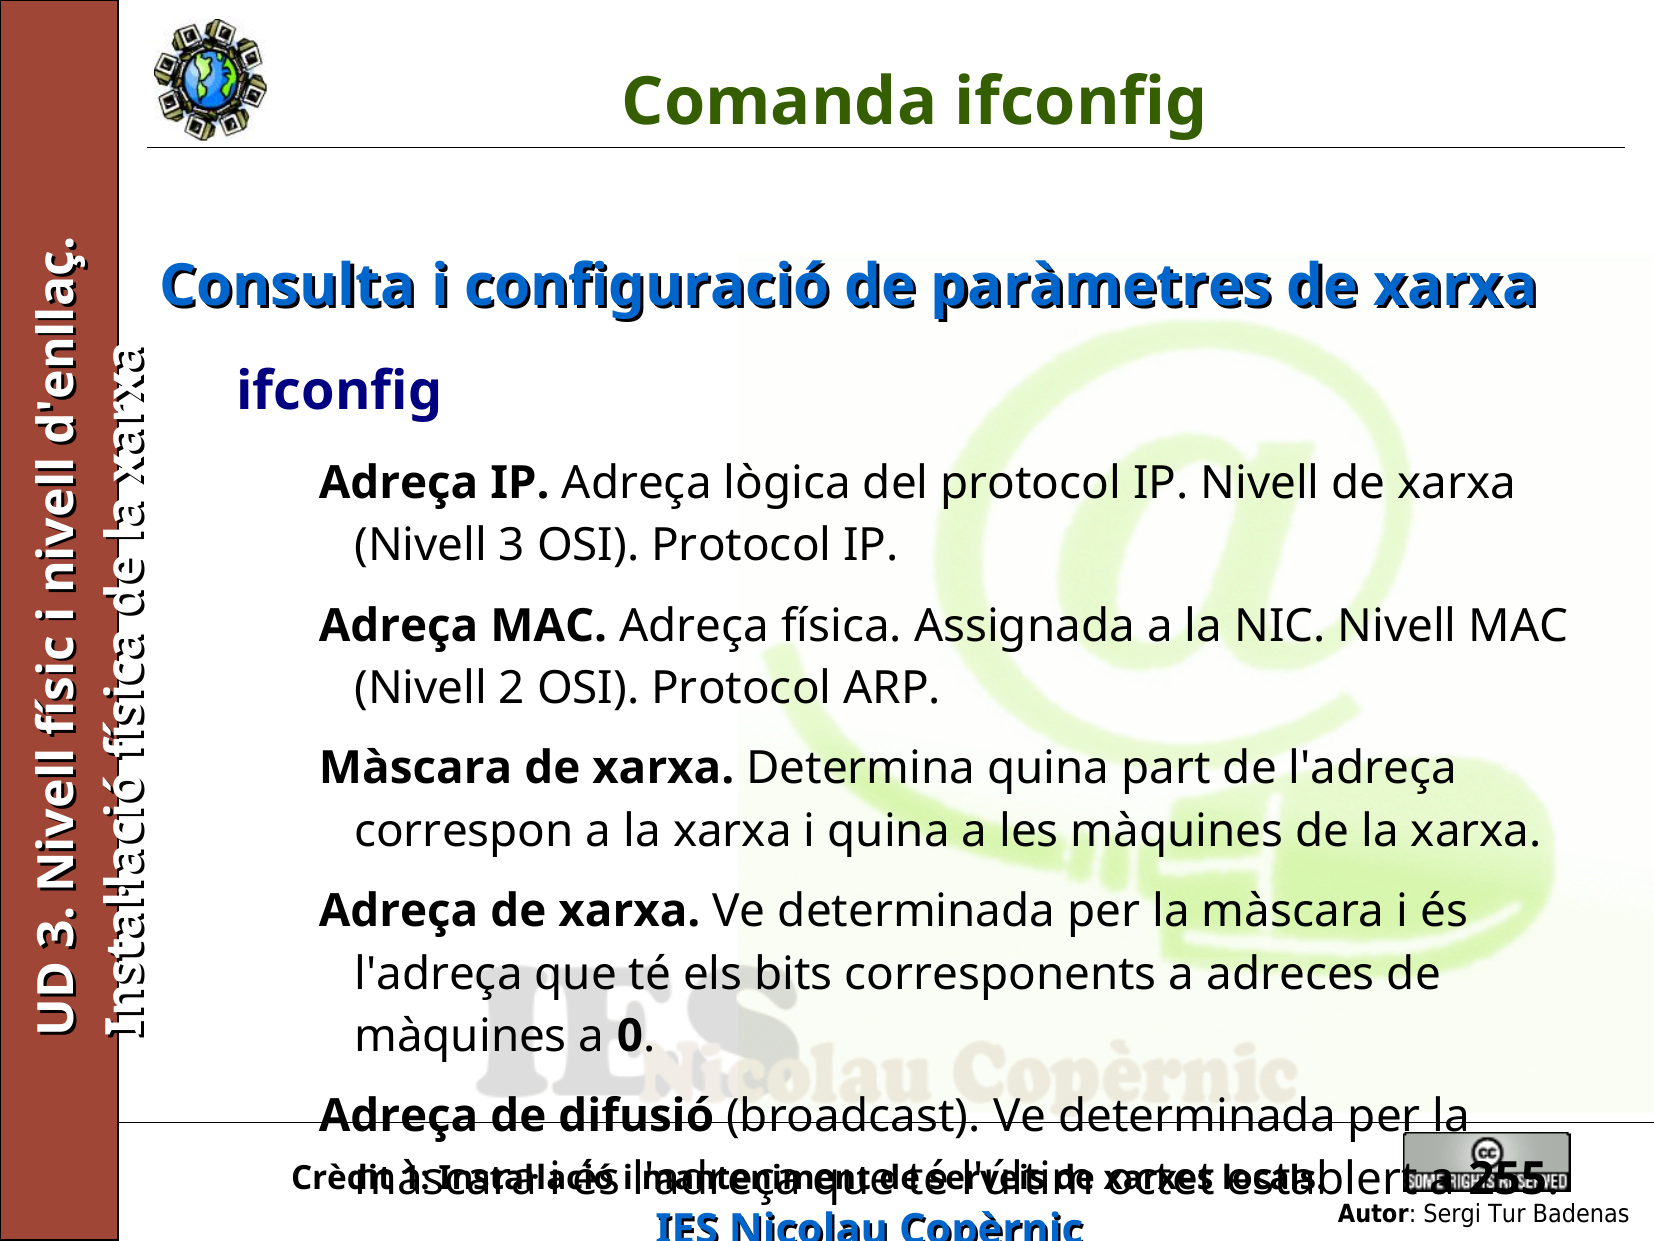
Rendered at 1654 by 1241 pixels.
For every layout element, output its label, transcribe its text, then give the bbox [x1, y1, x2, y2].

picture [1236, 1109, 1249, 1117]
picture [567, 1111, 577, 1117]
picture [1288, 1109, 1301, 1117]
picture [793, 1109, 807, 1117]
picture [1384, 1109, 1395, 1113]
picture [1027, 1109, 1039, 1116]
picture [1435, 1182, 1447, 1191]
picture [1135, 1109, 1147, 1116]
picture [499, 1111, 509, 1117]
picture [1181, 1109, 1193, 1117]
picture [1065, 1109, 1078, 1117]
title Comanda ifconfig [171, 49, 1654, 148]
picture [747, 1109, 760, 1117]
picture [154, 19, 268, 142]
picture [1403, 1132, 1571, 1192]
picture [694, 1111, 704, 1117]
list Consulta i configuració de paràmetres de xarxa ifconfig Adreça IP. Adreça lògica del protocol IP. Nivell de xarxa (Nivell 3 OSI). Protocol IP. Adreça MAC. Adreça física. Assignada a la NIC. Nivell MAC (Nivell 2 OSI). Protocol ARP. Màscara de xarxa. Determina quina part de l'adreça correspon a la xarxa i quina a les màquines de la xarxa. Adreça de xarxa. Ve determinada per la màscara i és l'adreça que té els bits corresponents a adreces de màquines a 0. Adreça de difusió (broadcast). Ve determinada per la màscara i és l'adreça que té l'últim octet establert a 255. [141, 242, 1630, 1093]
picture [847, 1109, 860, 1117]
picture [466, 252, 1654, 1117]
picture [528, 1110, 538, 1116]
picture [1093, 1109, 1105, 1116]
picture [1197, 1109, 1208, 1117]
picture [1356, 1109, 1367, 1113]
